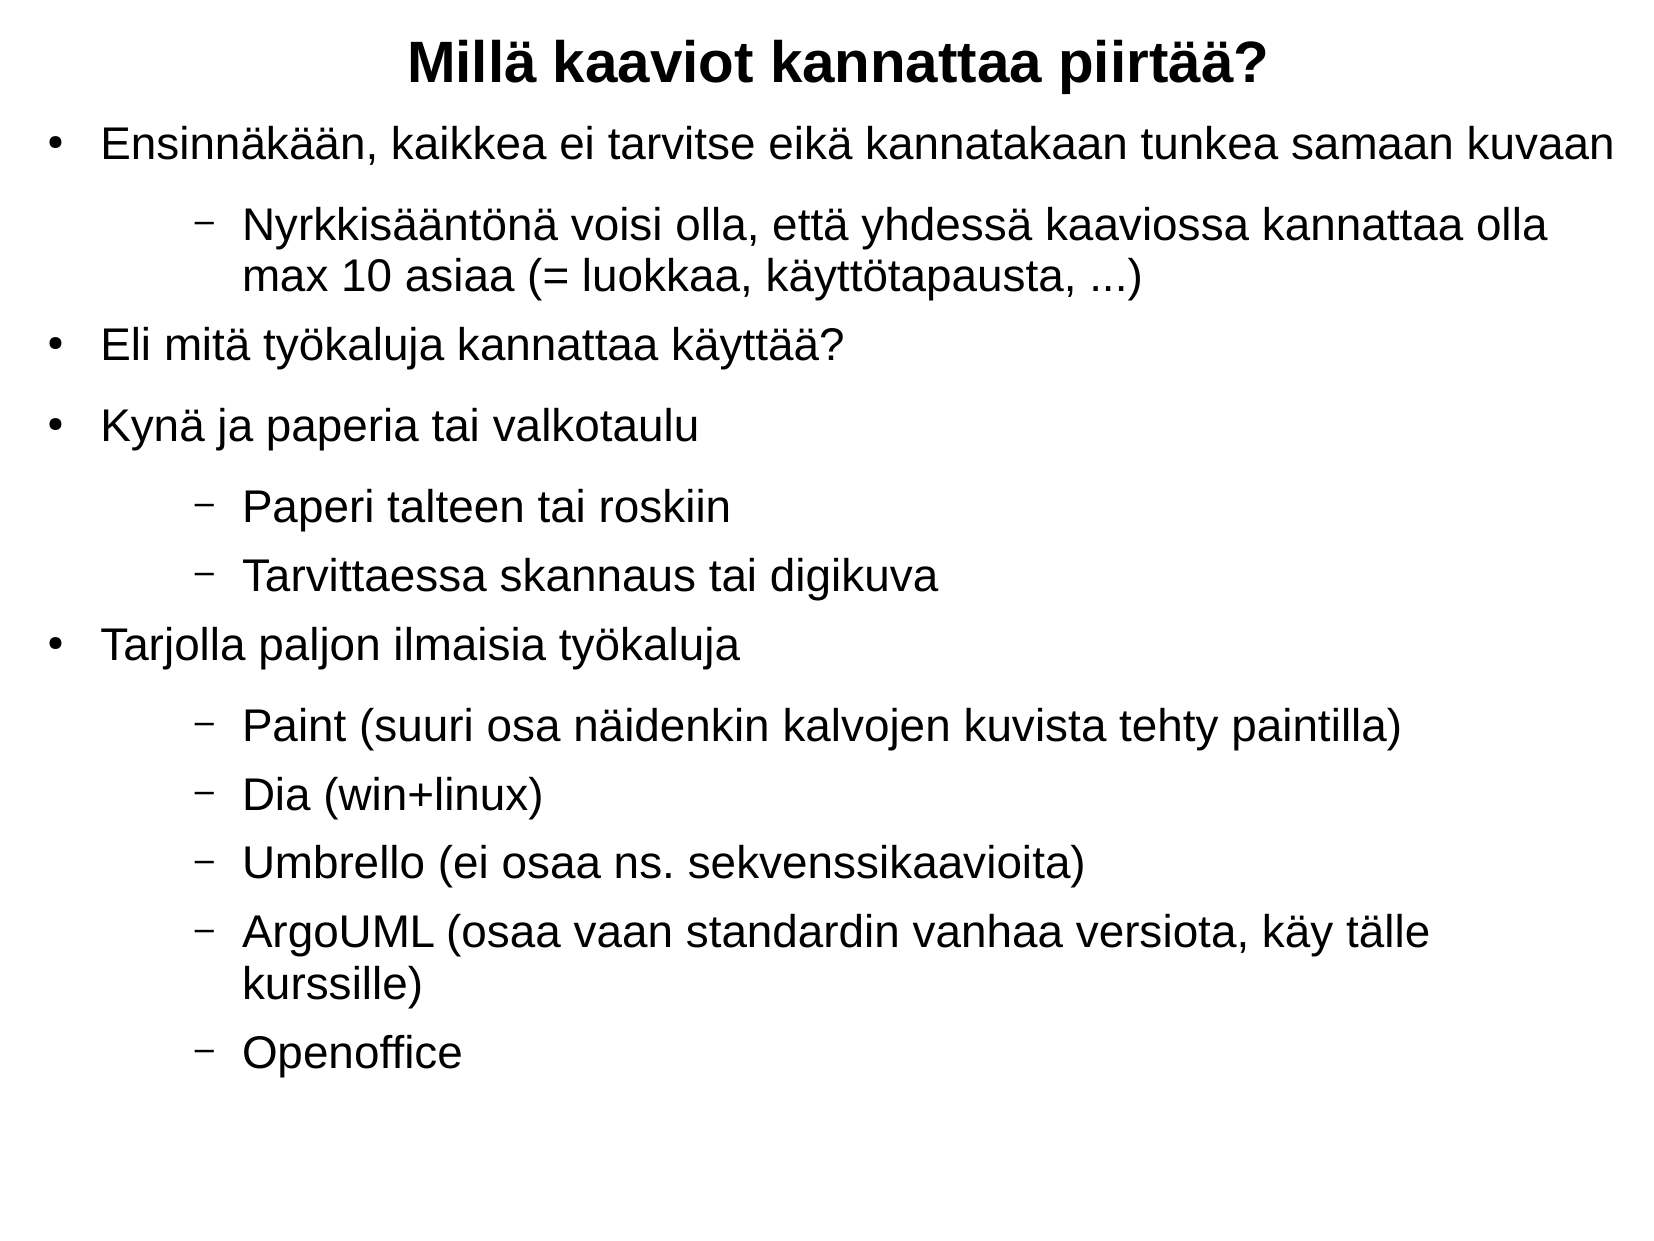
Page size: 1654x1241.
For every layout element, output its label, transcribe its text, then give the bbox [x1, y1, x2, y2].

list Ensinnäkään, kaikkea ei tarvitse eikä kannatakaan tunkea samaan kuvaan Nyrkkisääntönä voisi olla, että yhdessä kaaviossa kannattaa olla max 10 asiaa (= luokkaa, käyttötapausta, ...) Eli mitä työkaluja kannattaa käyttää? Kynä ja paperia tai valkotaulu Paperi talteen tai roskiin Tarvittaessa skannaus tai digikuva Tarjolla paljon ilmaisia työkaluja Paint (suuri osa näidenkin kalvojen kuvista tehty paintilla) Dia (win+linux) Umbrello (ei osaa ns. sekvenssikaavioita) ArgoUML (osaa vaan standardin vanhaa versiota, käy tälle kurssille) Openoffice [29, 118, 1625, 1182]
title Millä kaaviot kannattaa piirtää? [82, 29, 1595, 95]
